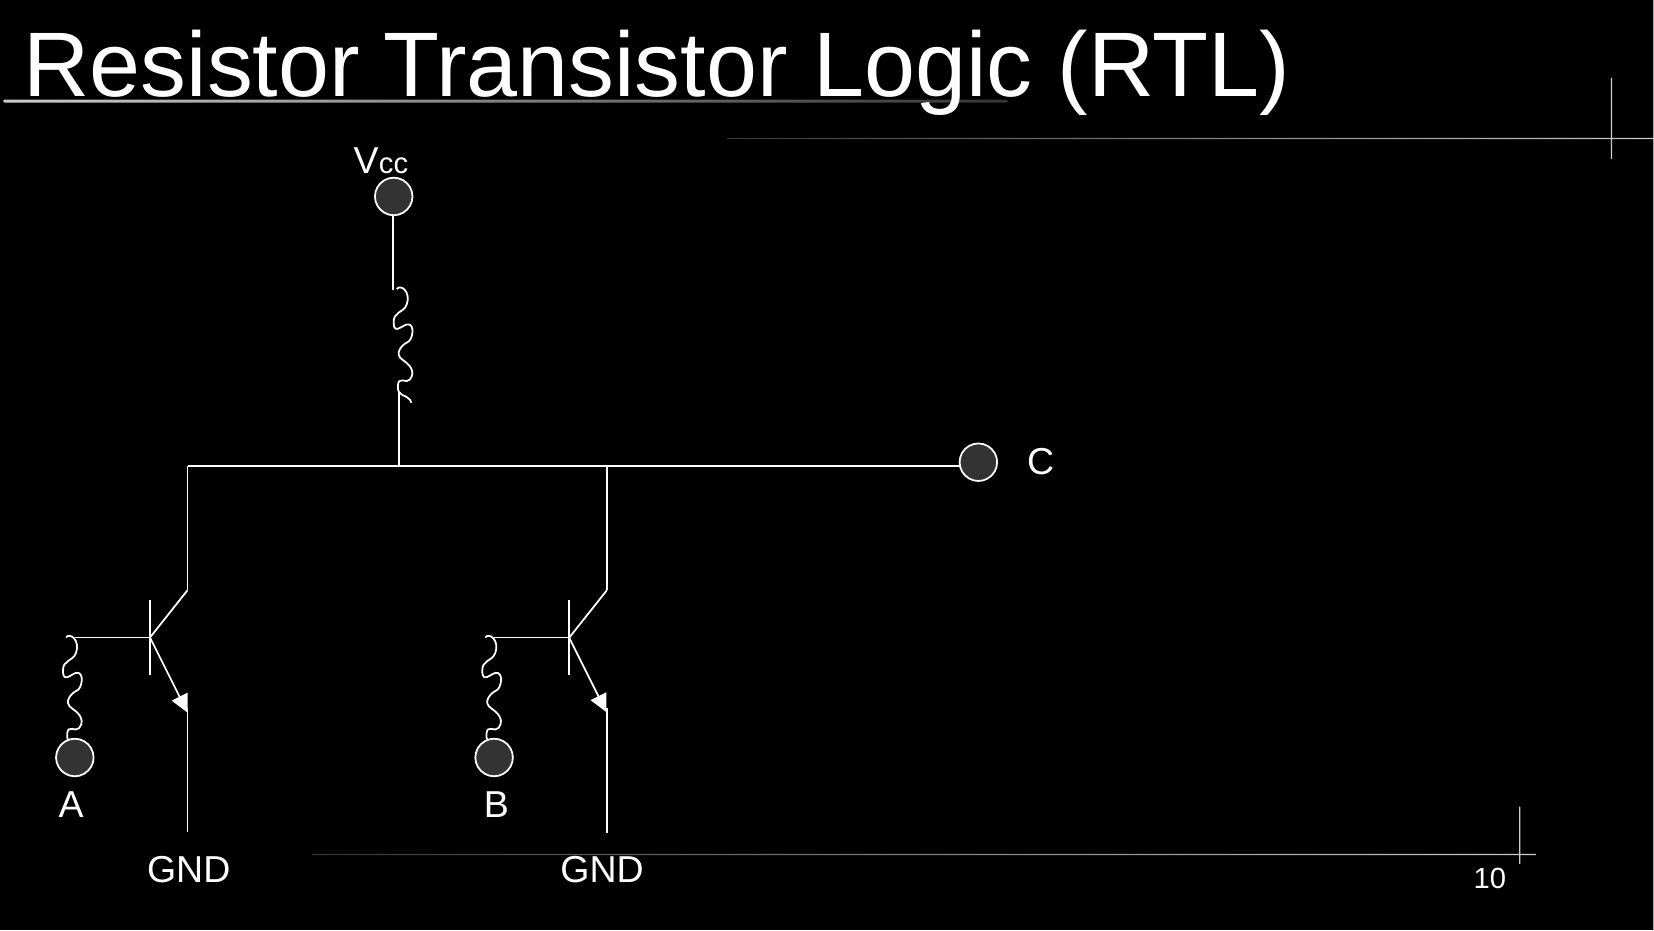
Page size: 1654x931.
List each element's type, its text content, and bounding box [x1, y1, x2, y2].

text_box C [1012, 433, 1070, 490]
text_box Vcc [339, 131, 423, 189]
text_box B [469, 775, 524, 833]
text_box GND [545, 840, 659, 898]
text_box GND [132, 840, 246, 898]
text_box [475, 738, 513, 775]
text_box [374, 189, 413, 216]
text_box [959, 443, 998, 482]
text_box [56, 738, 94, 775]
text_box A [43, 775, 99, 833]
title Resistor Transistor Logic (RTL) [23, 11, 1589, 119]
